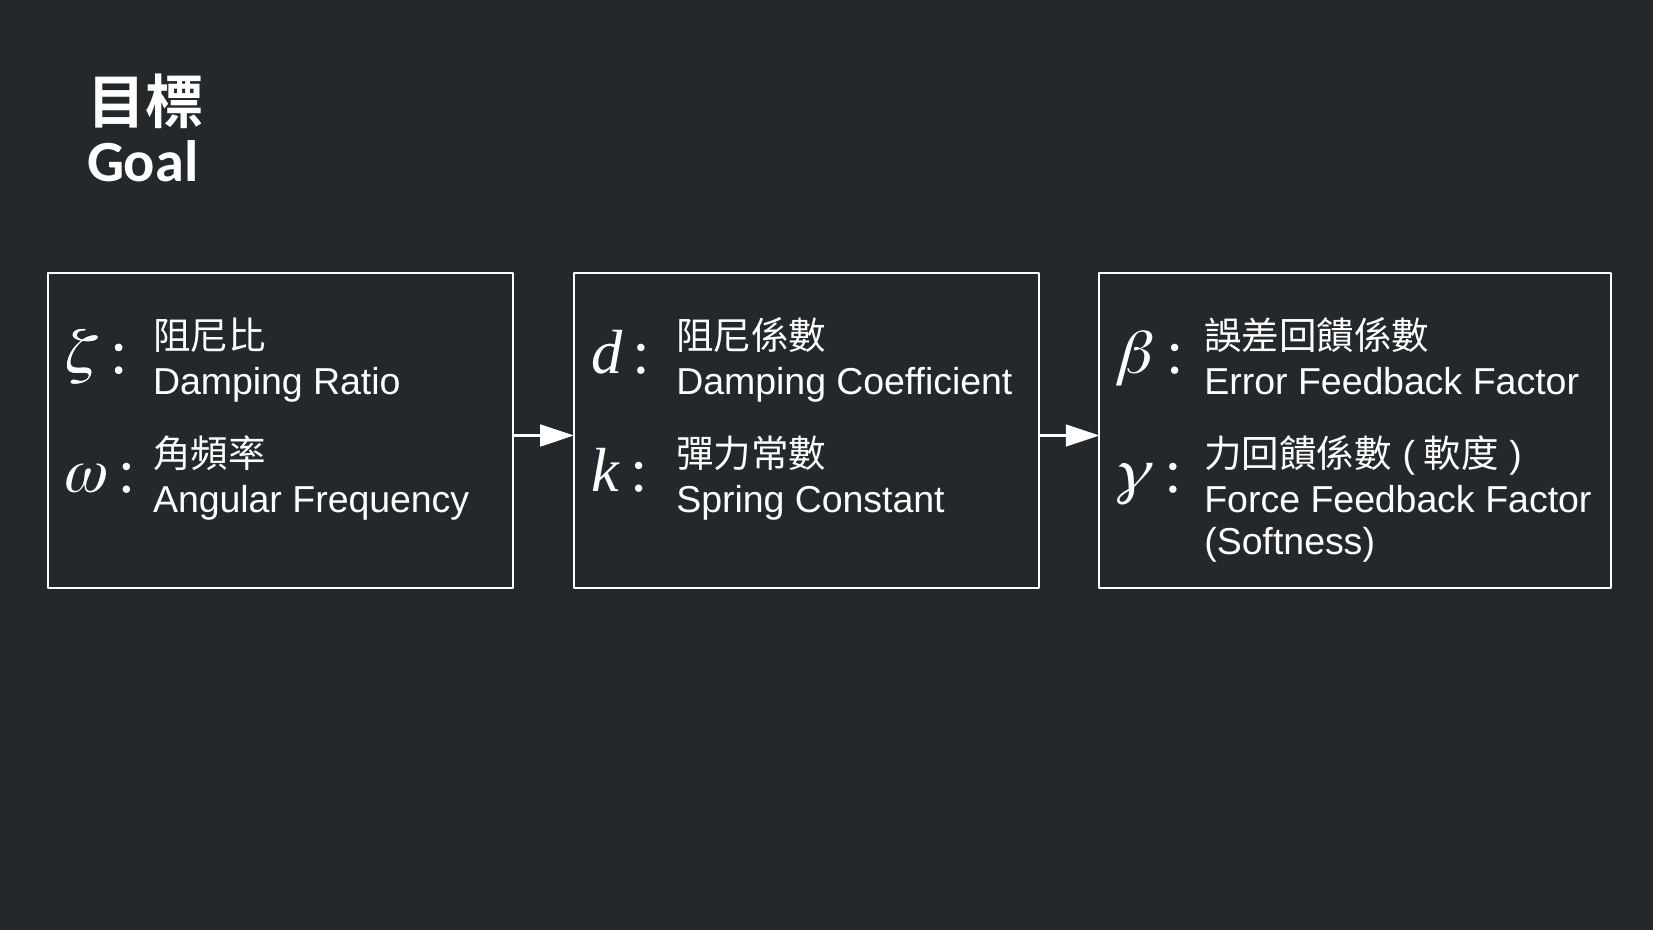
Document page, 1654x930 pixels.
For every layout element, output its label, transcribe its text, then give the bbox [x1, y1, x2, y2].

text_box 目標 Goal [72, 72, 1363, 221]
text_box [573, 273, 1039, 589]
text_box [48, 273, 514, 589]
text_box [1099, 273, 1611, 589]
